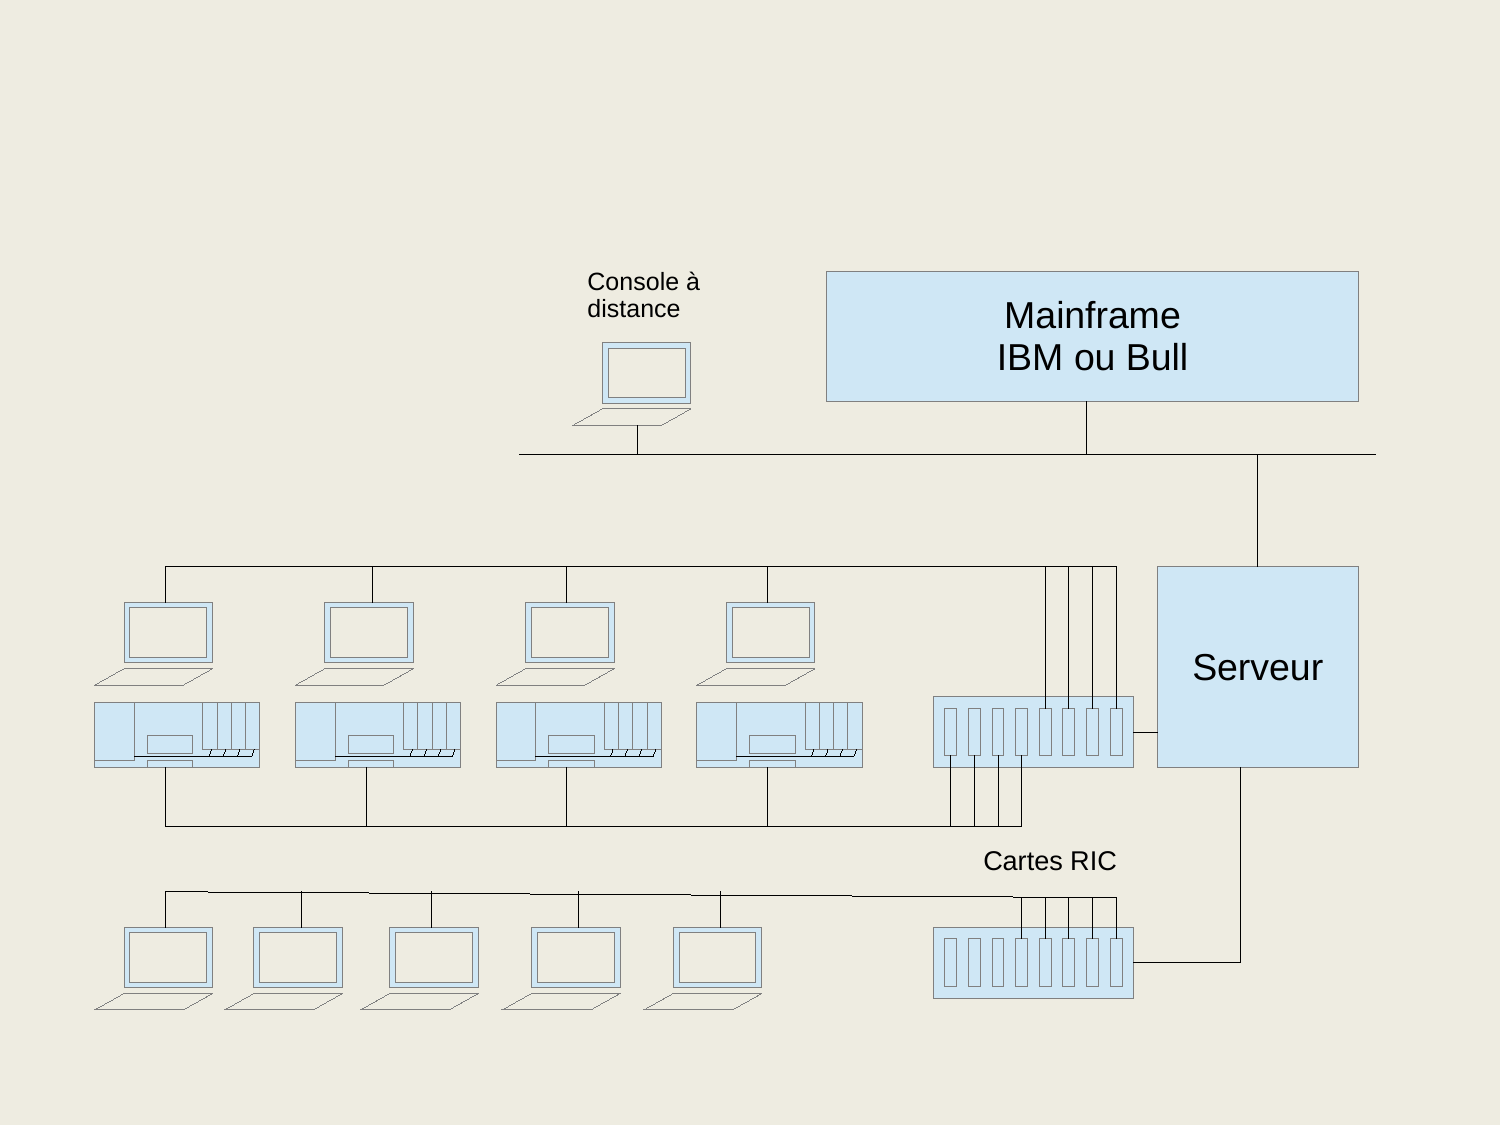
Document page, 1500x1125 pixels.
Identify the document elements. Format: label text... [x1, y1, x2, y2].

text_box [496, 668, 615, 686]
text_box [933, 696, 1134, 768]
text_box [673, 927, 762, 988]
text_box [94, 993, 213, 1010]
text_box Serveur [1157, 566, 1359, 768]
text_box [295, 668, 414, 686]
text_box Mainframe IBM ou Bull [826, 271, 1359, 402]
text_box Cartes RIC [968, 838, 1240, 898]
text_box Console à distance [572, 259, 774, 331]
text_box [501, 993, 621, 1010]
text_box [389, 927, 479, 988]
text_box [253, 927, 343, 988]
text_box [496, 702, 662, 768]
text_box [324, 602, 414, 663]
text_box [525, 602, 615, 663]
text_box [360, 993, 479, 1010]
text_box [602, 342, 691, 404]
text_box [295, 702, 461, 768]
text_box [224, 993, 343, 1010]
text_box [94, 702, 260, 768]
text_box [696, 668, 815, 686]
text_box [124, 602, 213, 663]
text_box [696, 702, 863, 768]
text_box [726, 602, 815, 663]
text_box [933, 927, 1134, 999]
text_box [94, 668, 213, 686]
text_box [531, 927, 621, 988]
text_box [643, 993, 762, 1010]
text_box [124, 927, 213, 988]
text_box [572, 408, 691, 426]
